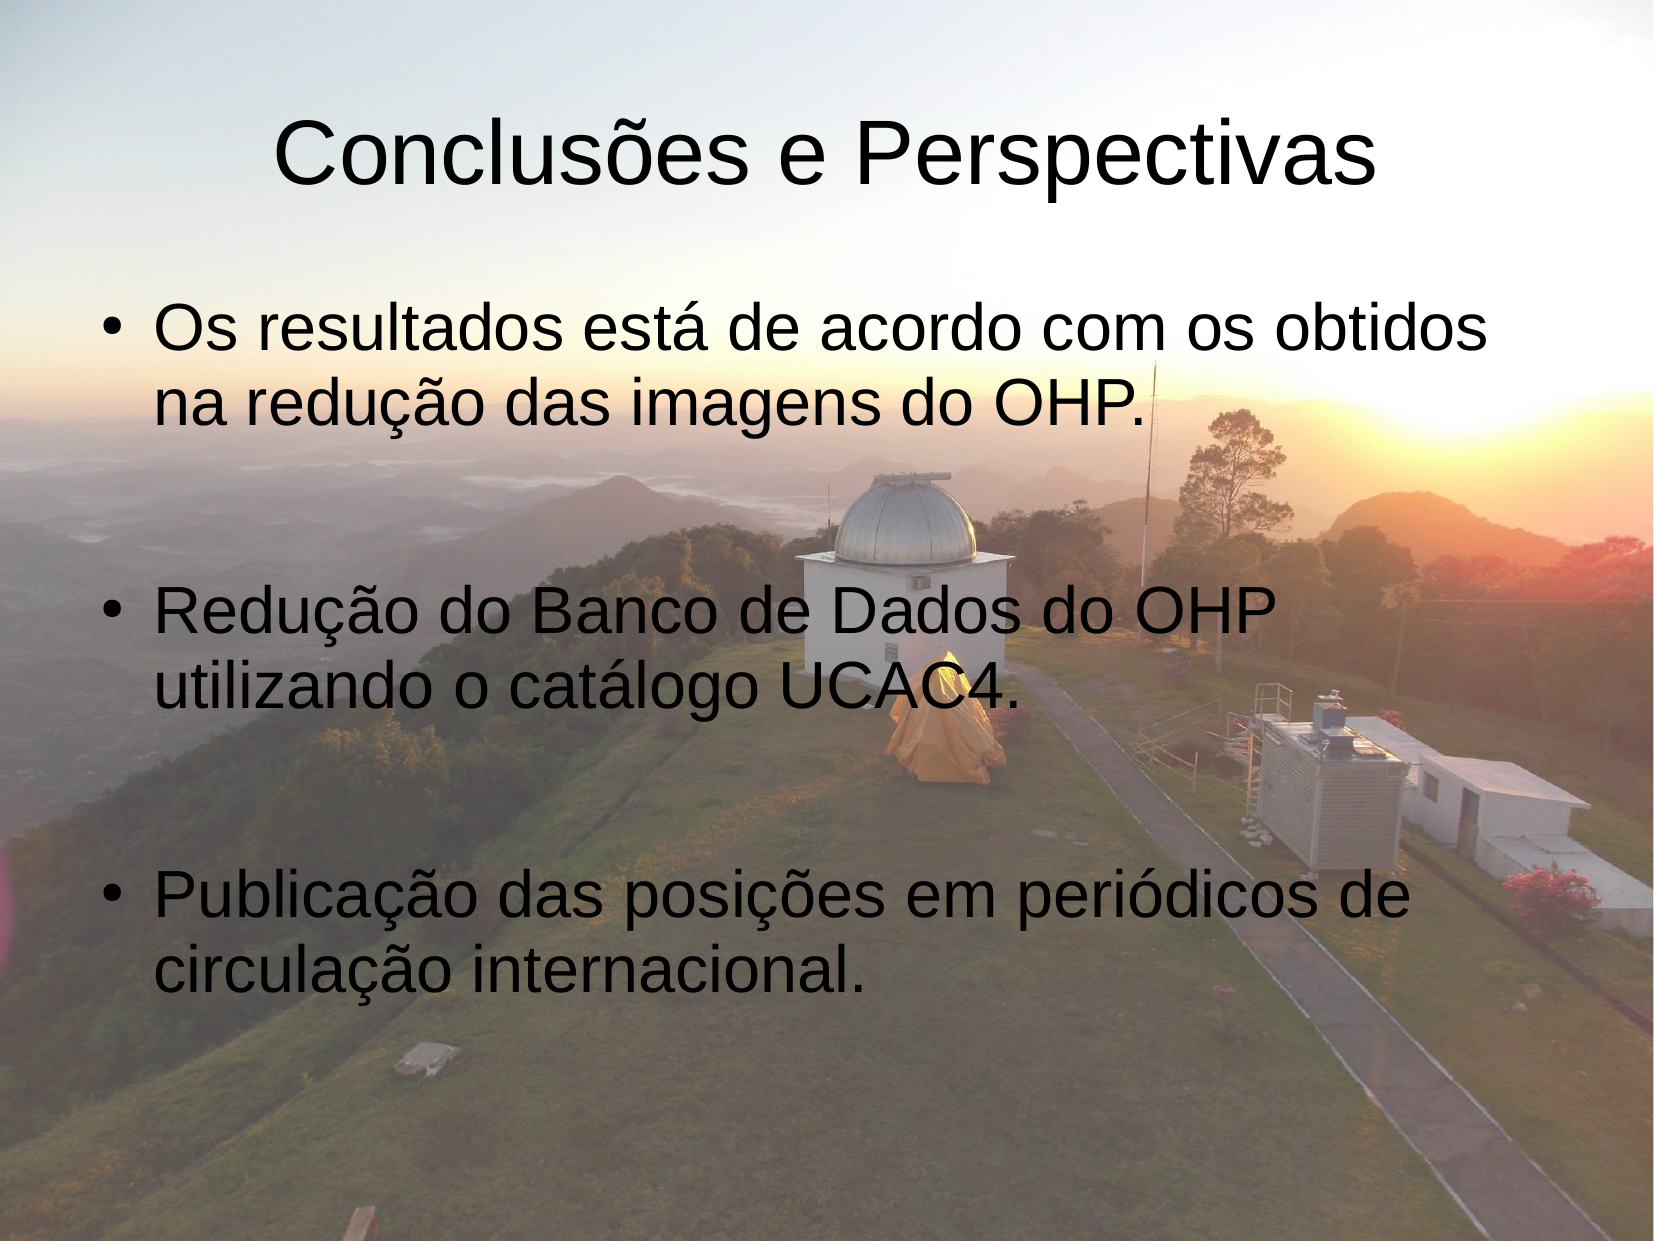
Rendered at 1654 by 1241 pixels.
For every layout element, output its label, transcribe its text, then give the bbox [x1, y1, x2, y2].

list Os resultados está de acordo com os obtidos na redução das imagens do OHP. Redução do Banco de Dados do OHP utilizando o catálogo UCAC4. Publicação das posições em periódicos de circulação internacional. [82, 290, 1538, 1010]
title Conclusões e Perspectivas [82, 49, 1571, 257]
picture [0, 0, 1654, 1241]
